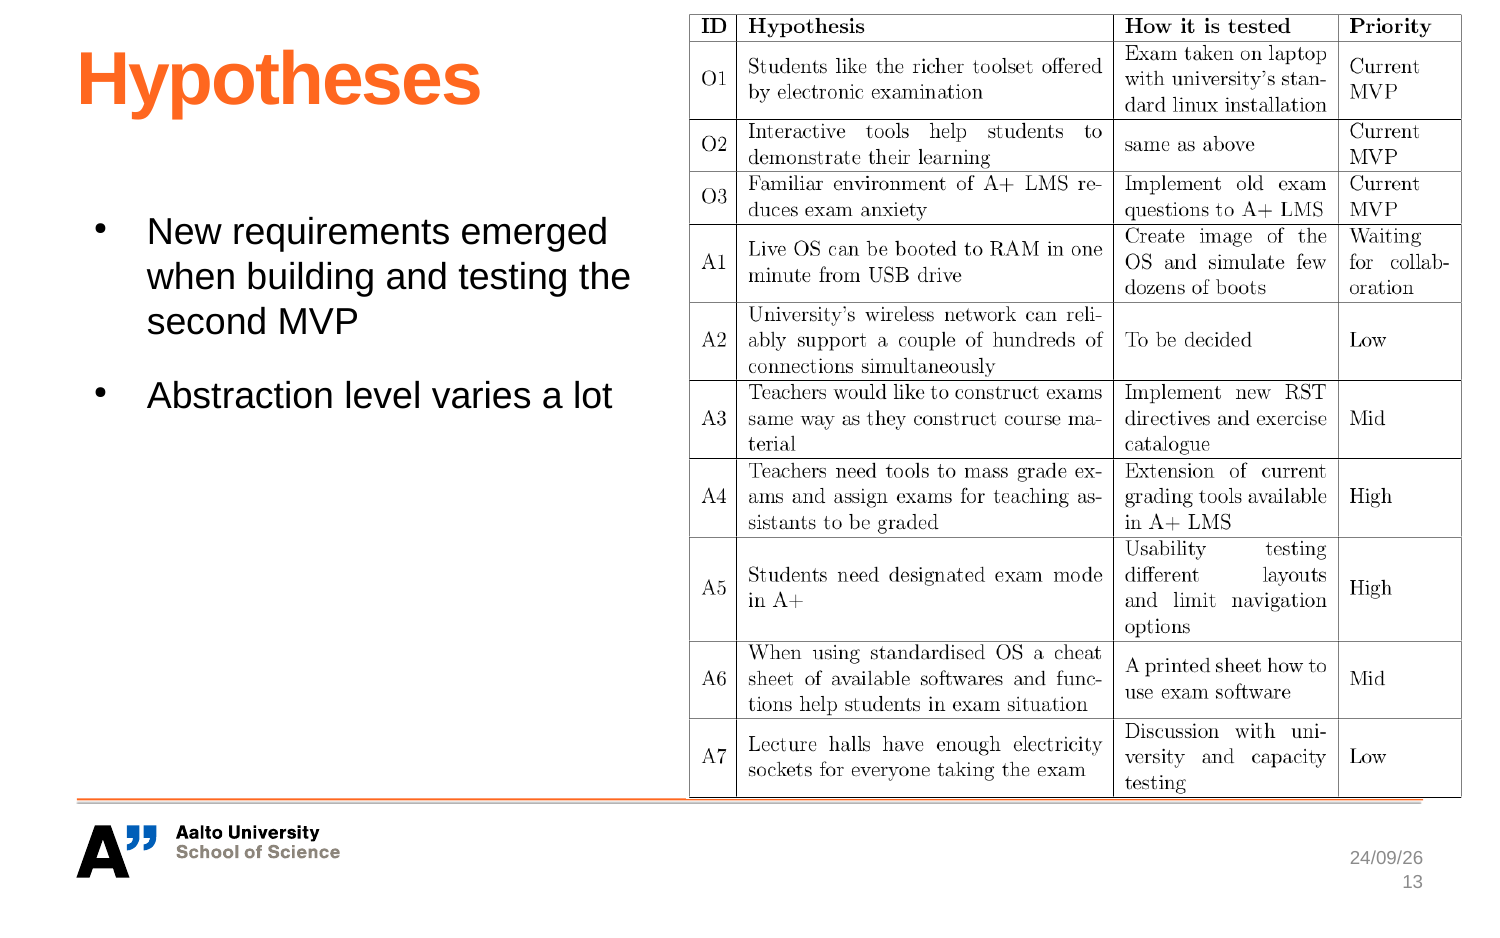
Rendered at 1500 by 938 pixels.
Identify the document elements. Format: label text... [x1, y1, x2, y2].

slide_number 21/05/19 [829, 844, 1424, 870]
picture [686, 11, 1465, 799]
title Hypotheses [76, 43, 686, 206]
list New requirements emerged when building and testing the second MVP Abstraction level varies a lot [76, 206, 686, 755]
slide_number <number> [829, 870, 1424, 893]
